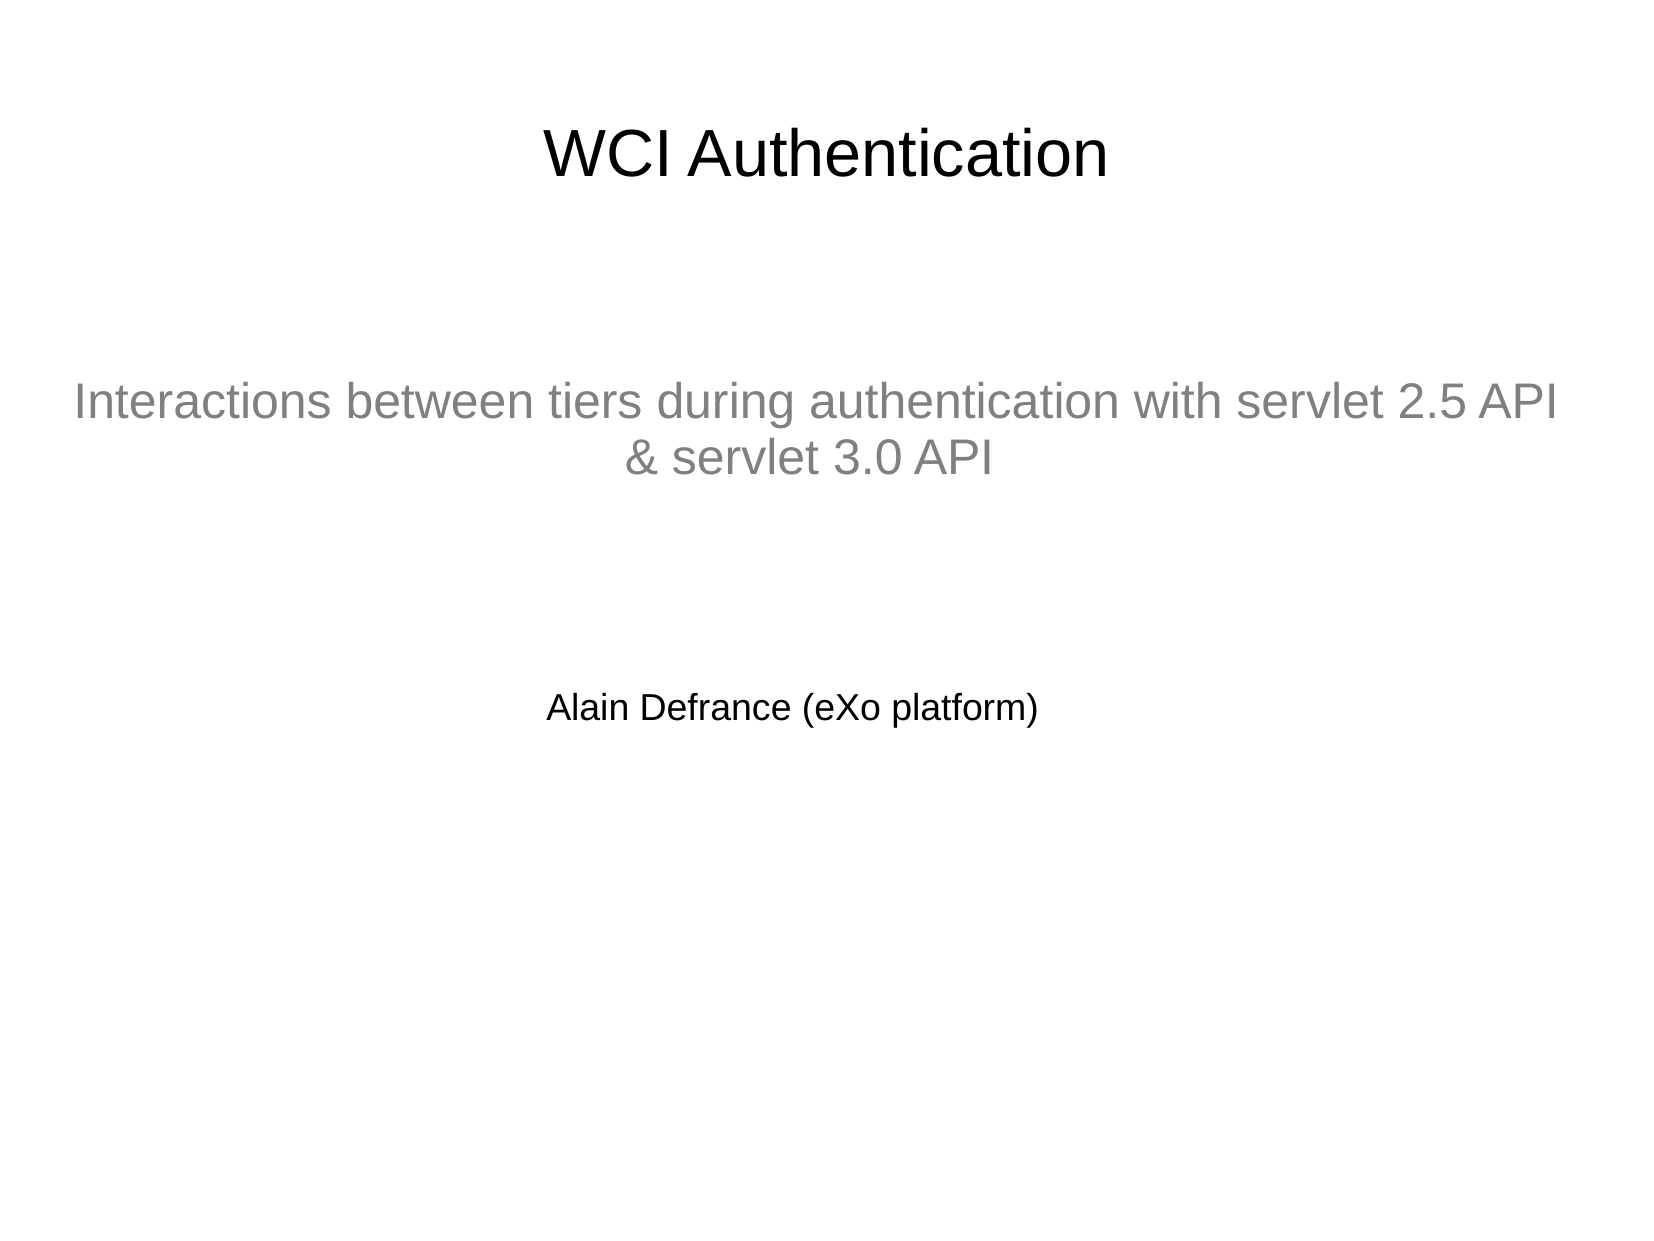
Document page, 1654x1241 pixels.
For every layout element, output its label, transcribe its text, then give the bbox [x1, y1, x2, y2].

subtitle Interactions between tiers during authentication with servlet 2.5 API & servlet 3.0 API [72, 239, 1561, 621]
text_box Alain Defrance (eXo platform) [531, 679, 1063, 736]
title WCI Authentication [82, 49, 1571, 257]
